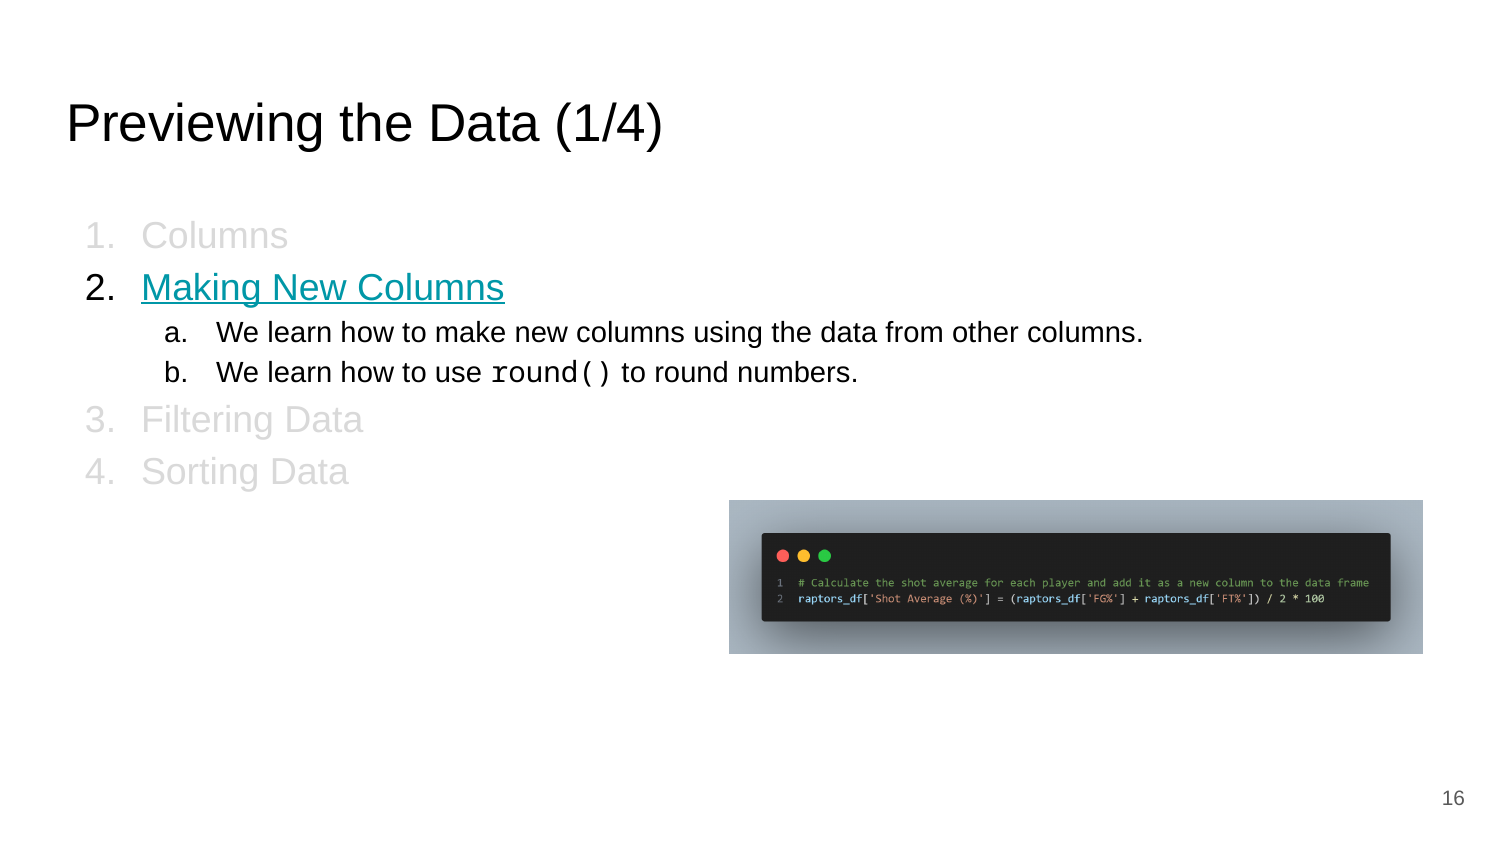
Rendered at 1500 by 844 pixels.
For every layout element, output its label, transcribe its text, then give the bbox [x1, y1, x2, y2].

list Columns Making New Columns We learn how to make new columns using the data from other columns. We learn how to use round() to round numbers. Filtering Data Sorting Data [51, 189, 1434, 750]
title Previewing the Data (1/4) [51, 72, 1449, 167]
slide_number <number> [1389, 764, 1480, 830]
picture [729, 500, 1423, 654]
